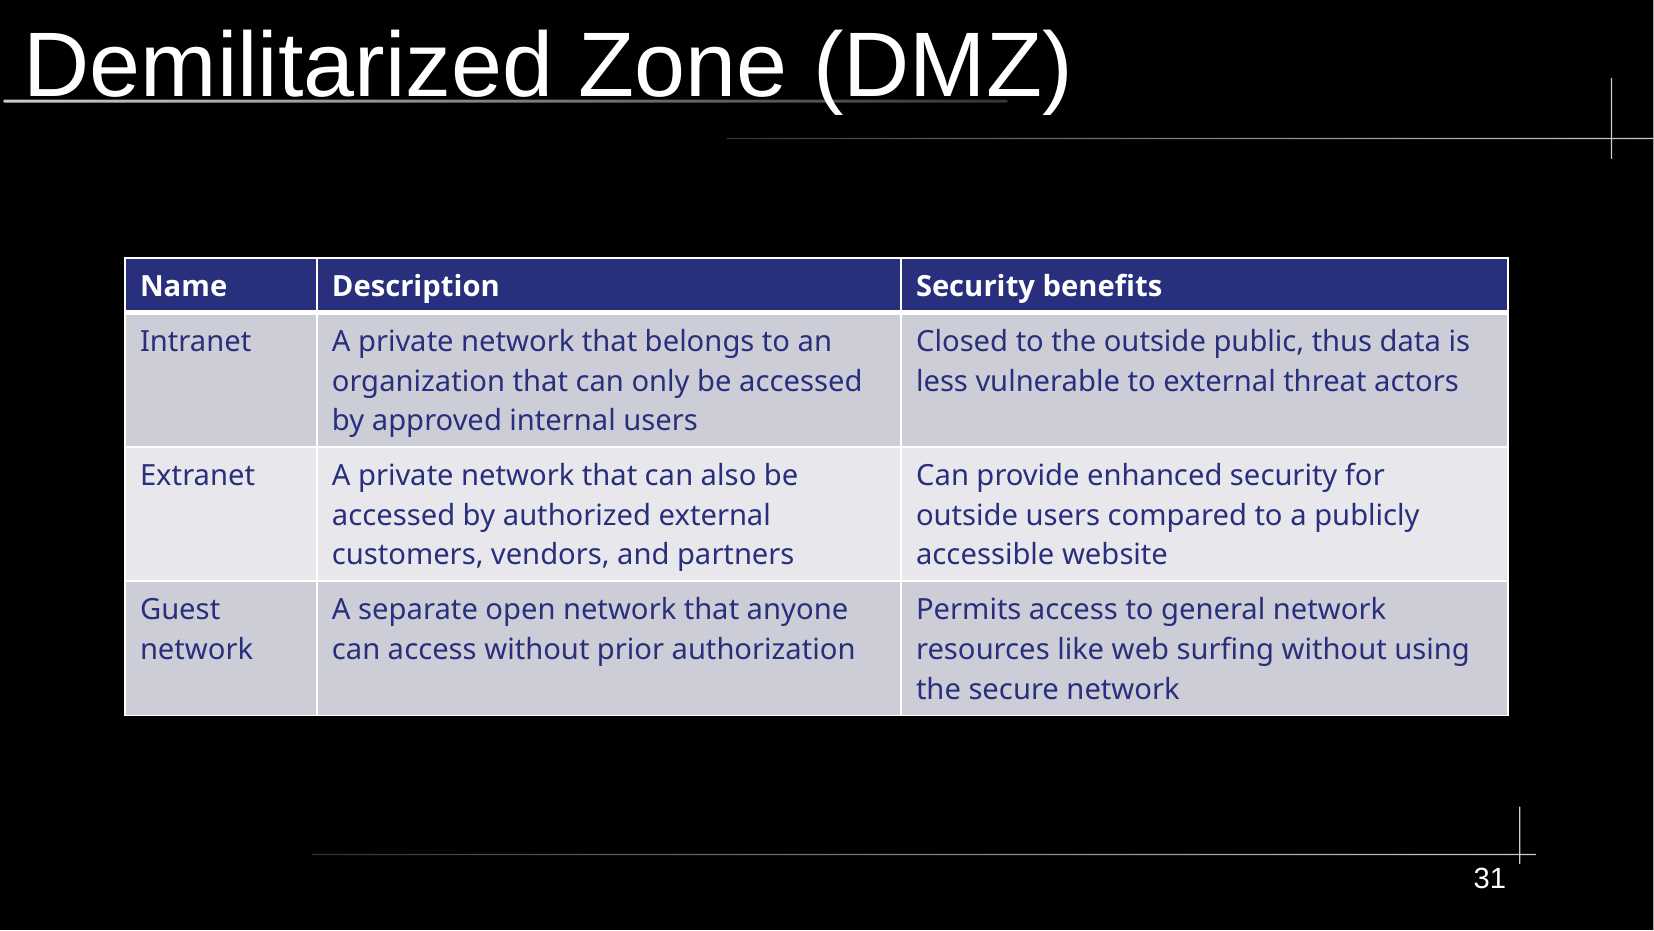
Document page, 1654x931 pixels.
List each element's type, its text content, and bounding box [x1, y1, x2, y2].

table_cell Extranet [126, 448, 316, 580]
table_cell A private network that belongs to an organization that can only be accessed by approved internal users [318, 315, 900, 446]
table_cell Intranet [126, 315, 316, 446]
table_header Description [318, 259, 900, 310]
table_header Name [126, 259, 316, 310]
table_cell A separate open network that anyone can access without prior authorization [318, 582, 900, 715]
table_cell Guest network [126, 582, 316, 715]
table_cell Can provide enhanced security for outside users compared to a publicly accessible website [902, 448, 1507, 580]
table_cell Permits access to general network resources like web surfing without using the secure network [902, 582, 1507, 715]
table_cell A private network that can also be accessed by authorized external customers, vendors, and partners [318, 448, 900, 580]
table_cell Closed to the outside public, thus data is less vulnerable to external threat actors [902, 315, 1507, 446]
title Demilitarized Zone (DMZ) [23, 11, 1589, 119]
table_header Security benefits [902, 259, 1507, 310]
